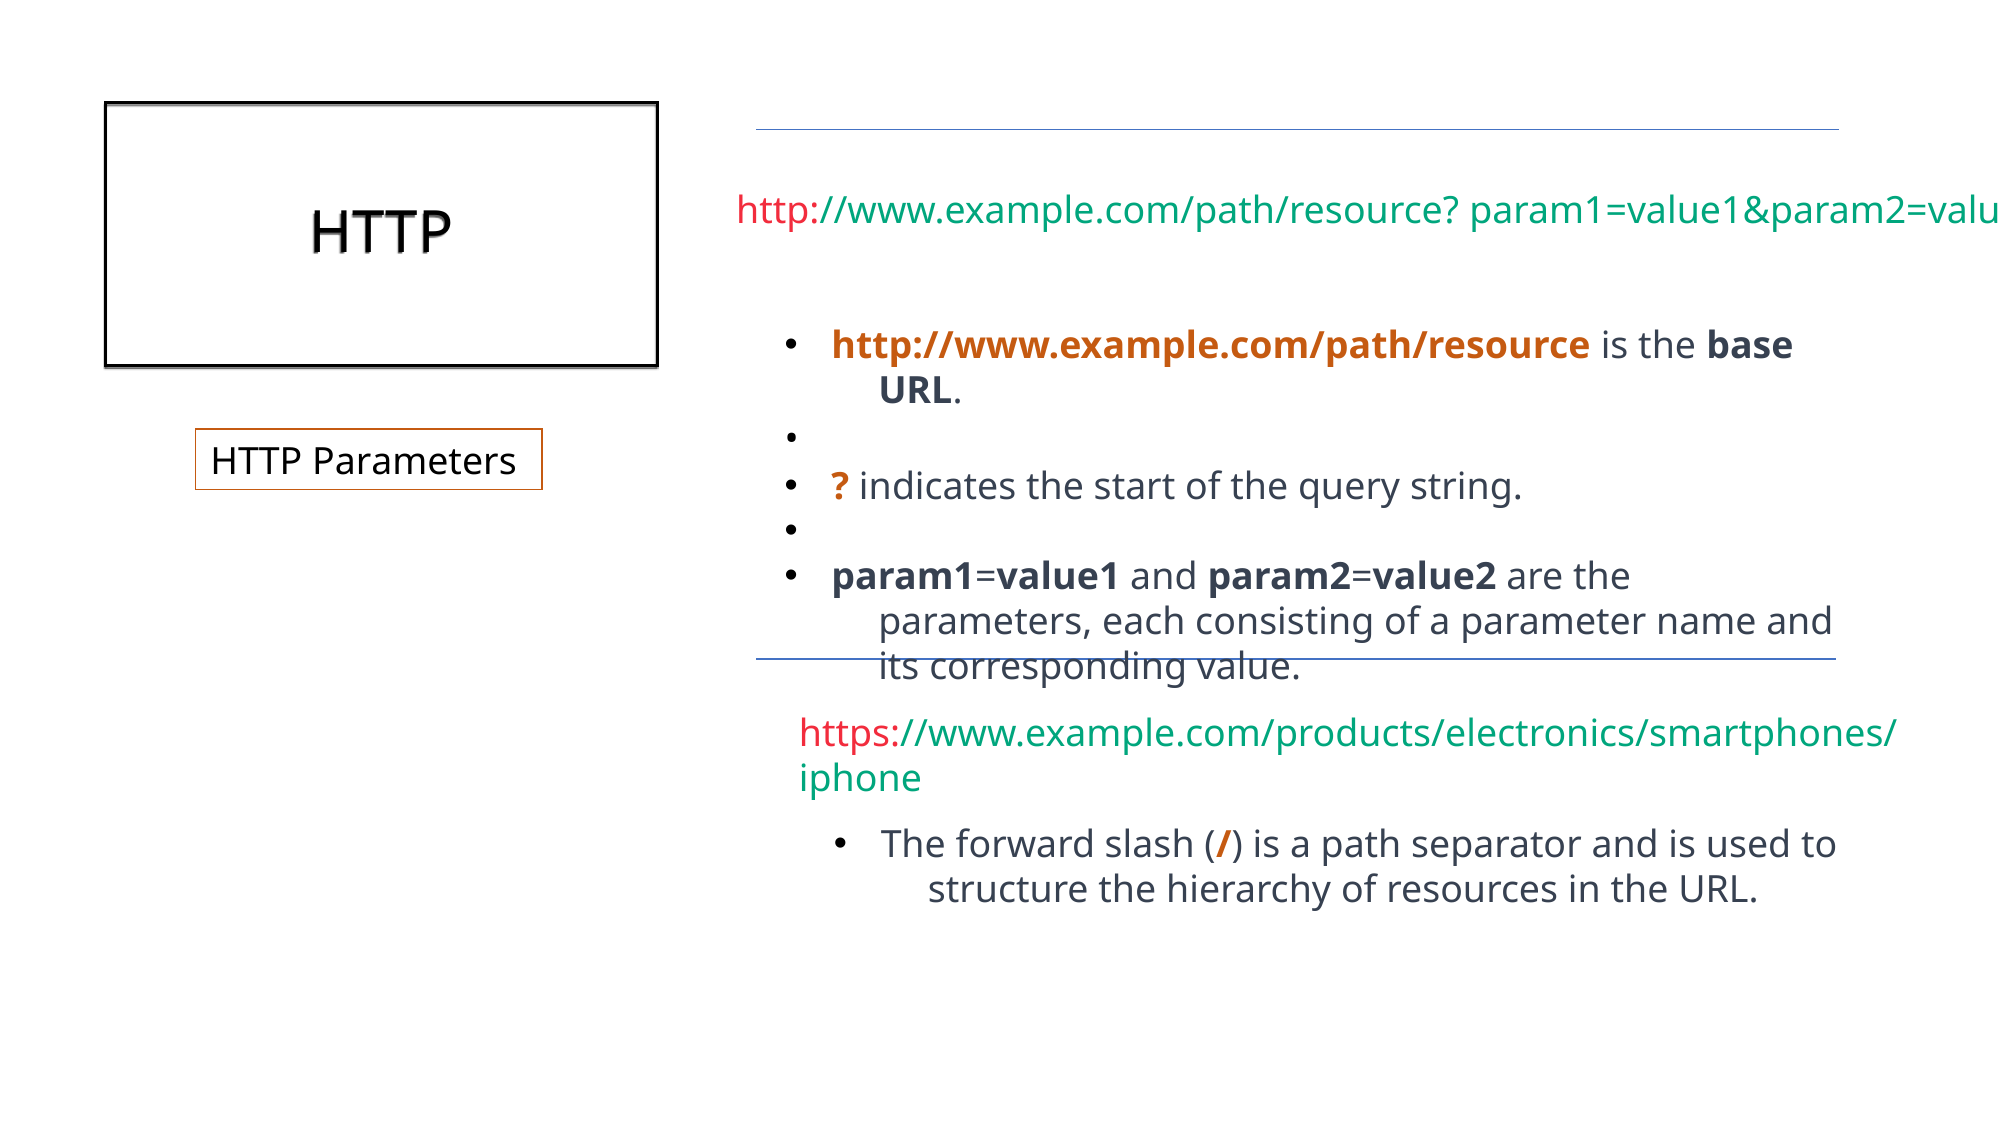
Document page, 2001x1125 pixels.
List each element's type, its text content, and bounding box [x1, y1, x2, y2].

text_box http://www.example.com/path/resource is the base URL. ? indicates the start of the query string. param1=value1 and param2=value2 are the parameters, each consisting of a parameter name and its corresponding value. [769, 313, 1853, 673]
text_box HTTP Parameters [195, 429, 542, 489]
text_box The forward slash (/) is a path separator and is used to structure the hierarchy of resources in the URL. [819, 812, 1875, 919]
title HTTP [105, 102, 658, 366]
text_box https://www.example.com/products/electronics/smartphones/iphone [784, 701, 1934, 763]
text_box http://www.example.com/path/resource? param1=value1&param2=value2 [721, 178, 2000, 240]
